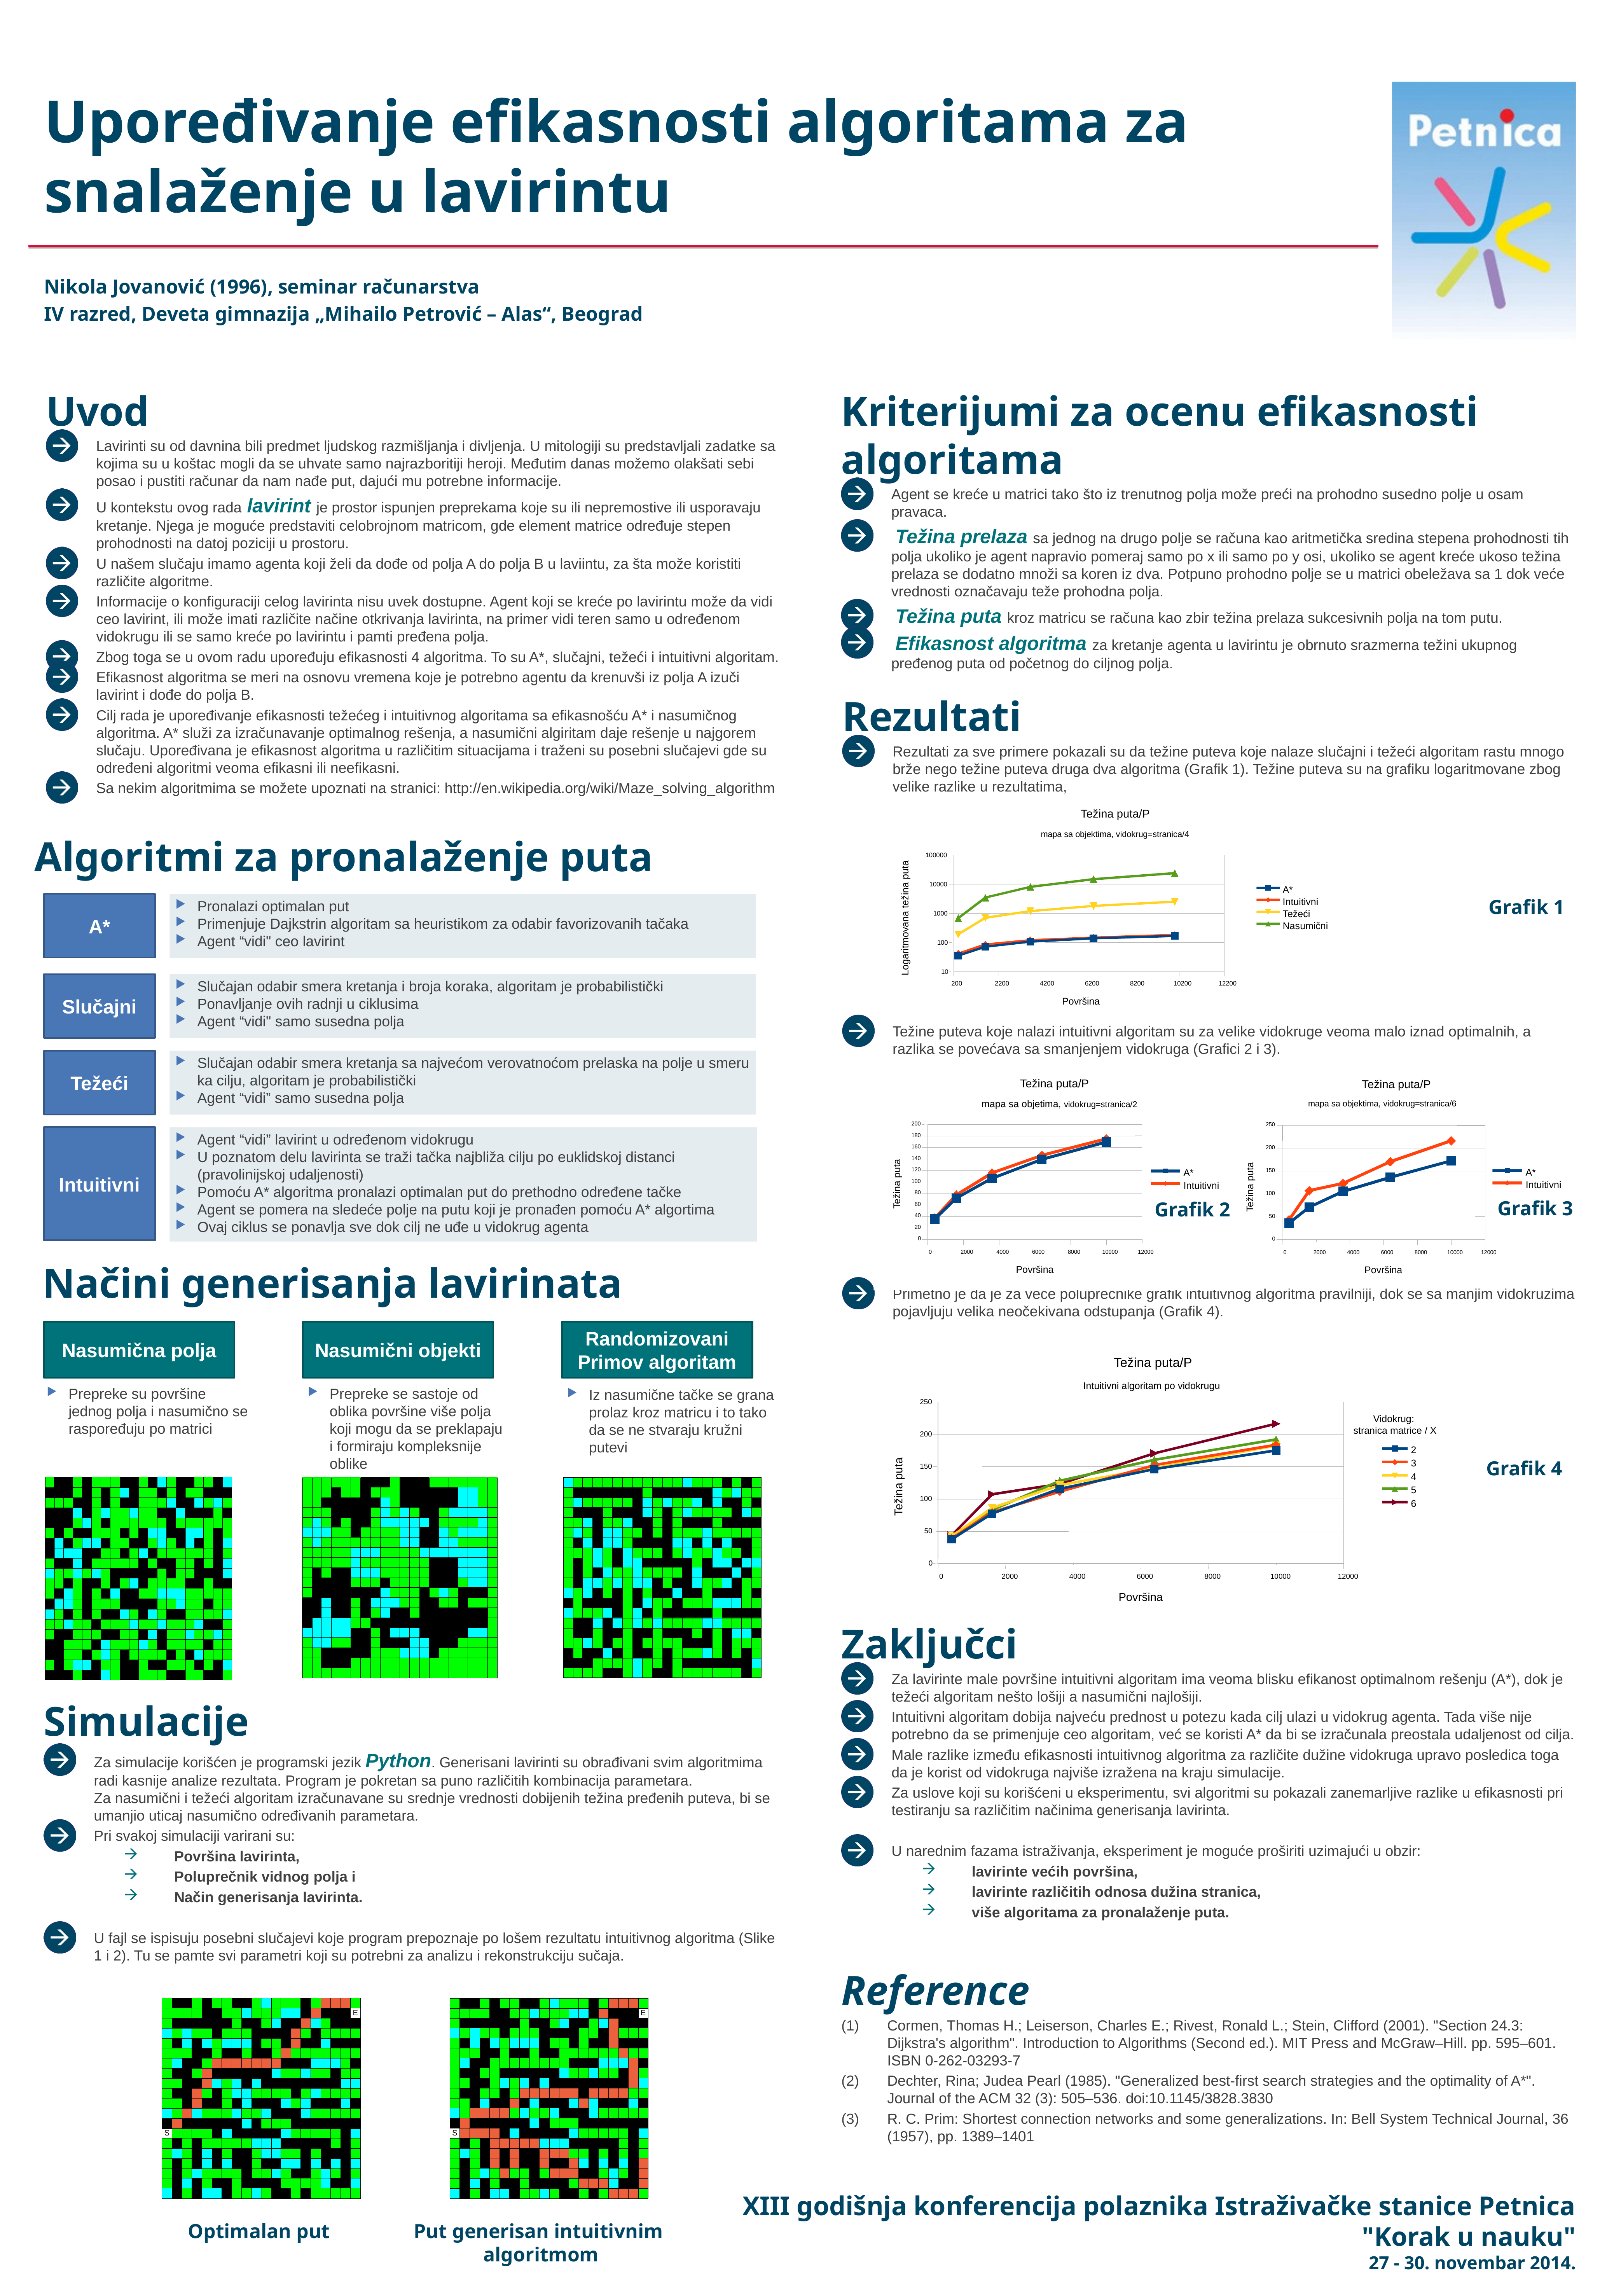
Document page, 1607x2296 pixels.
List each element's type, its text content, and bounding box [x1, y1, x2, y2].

picture [860, 645, 873, 659]
picture [848, 607, 866, 623]
text_box 10 [941, 968, 948, 976]
text_box 12000 [1138, 1248, 1154, 1255]
picture [62, 1819, 76, 1833]
picture [65, 603, 78, 617]
text_box Intuitivni [1282, 895, 1319, 907]
picture [65, 507, 78, 521]
text_box 100 [937, 938, 948, 947]
text_box [875, 1340, 1426, 1610]
text_box 10000 [929, 880, 948, 888]
picture [861, 1033, 875, 1047]
text_box Put generisan intuitivnim algoritmom [408, 2216, 674, 2268]
text_box A* [1282, 884, 1293, 895]
text_box Simulacije Za simulacije korišćen je programski jezik Python. Generisani lavirinti su obrađivani svim algoritmima radi kasnije analize rezultata. Program je pokretan sa puno različitih kombinacija parametara. Za nasumični i težeći algoritam izračunavane su srednje vrednosti dobijenih težina pređenih puteva, bi se umanjio uticaj nasumično određivanih parametara. Pri svakoj simulaciji varirani su: Površina lavirinta, Poluprečnik vidnog polja i Način generisanja lavirinta. U fajl se ispisuju posebni slučajevi koje program prepoznaje po lošem rezultatu intuitivnog algoritma (Slike 1 i 2). Tu se pamte svi parametri koji su potrebni za analizu i rekonstrukciju sučaja. [44, 1695, 778, 1969]
text_box 200 [951, 979, 962, 987]
text_box Slučajni [44, 974, 155, 1038]
text_box 12000 [1481, 1248, 1497, 1256]
text_box 200 [1266, 1144, 1275, 1151]
text_box Zaključci Za lavirinte male površine intuitivni algoritam ima veoma blisku efikanost optimalnom rešenju (A*), dok je težeći algoritam nešto lošiji a nasumični najlošiji. Intuitivni algoritam dobija najveću prednost u potezu kada cilj ulazi u vidokrug agenta. Tada više nije potrebno da se primenjuje ceo algoritam, već se koristi A* da bi se izračunala preostala udaljenost od cilja. Male razlike između efikasnosti intuitivnog algoritma za različite dužine vidokruga upravo posledica toga da je korist od vidokruga najviše izražena na kraju simulacije. Za uslove koji su korišćeni u eksperimentu, svi algoritmi su pokazali zanemarljive razlike u efikasnosti pri testiranju sa različitim načinima generisanja lavirinta. U narednim fazama istraživanja, eksperiment je moguće proširiti uzimajući u obzir: lavirinte većih površina, lavirinte različitih odnosa dužina stranica, više algoritama za pronalaženje puta. [841, 1618, 1576, 1959]
picture [450, 1998, 651, 2200]
picture [860, 1757, 873, 1770]
picture [859, 599, 873, 612]
text_box Agent “vidi” lavirint u određenom vidokrugu U poznatom delu lavirinta se traži tačka najbliža cilju po euklidskoj distanci (pravolinijskoj udaljenosti) Pomoću A* algoritma pronalazi optimalan put do prethodno određene tačke Agent se pomera na sledeće polje na putu koji je pronađen pomoću A* algortima Ovaj ciklus se ponavlja sve dok cilj ne uđe u vidokrug agenta [169, 1127, 757, 1242]
text_box 2000 [1001, 1571, 1018, 1581]
picture [861, 735, 875, 748]
text_box 6200 [1085, 979, 1100, 987]
text_box 10000 [1102, 1248, 1118, 1255]
text_box Rezultati Rezultati za sve primere pokazali su da težine puteva koje nalaze slučajni i težeći algoritam rastu mnogo brže nego težine puteva druga dva algoritma (Grafik 1). Težine puteva su na grafiku logaritmovane zbog velike razlike u rezultatima, Težine puteva koje nalazi intuitivni algoritam su za velike vidokruge veoma malo iznad optimalnih, a razlika se povećava sa smanjenjem vidokruga (Grafici 2 i 3). Primetno je da je za veće poluprečnike grafik intuitivnog algoritma pravilniji, dok se sa manjim vidokruzima pojavljuju velika neočekivana odstupanja (Grafik 4). [842, 691, 1577, 1268]
picture [848, 1784, 865, 1800]
text_box 180 [911, 1131, 921, 1139]
picture [859, 1834, 873, 1847]
picture [75, 659, 78, 674]
picture [63, 1940, 76, 1954]
text_box 50 [924, 1526, 933, 1535]
text_box Logaritmovana težina puta [898, 860, 910, 976]
text_box Prepreke se sastoje od oblika površine više polja koji mogu da se preklapaju i formiraju kompleksnije oblike [302, 1381, 515, 1506]
text_box 200 [911, 1120, 921, 1127]
picture [53, 648, 70, 661]
text_box Grafik 4 [1480, 1453, 1568, 1482]
picture [848, 1746, 866, 1762]
picture [849, 1023, 866, 1039]
picture [45, 1477, 235, 1681]
picture [860, 538, 873, 552]
text_box Algoritmi za pronalaženje puta [298, 854, 306, 867]
text_box Uvod Lavirinti su od davnina bili predmet ljudskog razmišljanja i divljenja. U mitologiji su predstavljali zadatke sa kojima su u koštac mogli da se uhvate samo najrazboritiji heroji. Međutim danas možemo olakšati sebi posao i pustiti računar da nam nađe put, dajući mu potrebne informacije. U kontekstu ovog rada lavirint je prostor ispunjen preprekama koje su ili nepremostive ili usporavaju kretanje. Njega je moguće predstaviti celobrojnom matricom, gde element matrice određuje stepen prohodnosti na datoj poziciji u prostoru. U našem slučaju imamo agenta koji želi da dođe od polja A do polja B u laviintu, za šta može koristiti različite algoritme. Informacije o konfiguraciji celog lavirinta nisu uvek dostupne. Agent koji se kreće po lavirintu može da vidi ceo lavirint, ili može imati različite načine otkrivanja lavirinta, na primer vidi teren samo u određenom vidokrugu ili se samo kreće po lavirintu i pamti pređena polja. Zbog toga se u ovom radu upoređuju efikasnosti 4 algoritma. To su A*, slučajni, težeći i intuitivni algoritam. Efikasnost algoritma se meri na osnovu vremena koje je potrebno agentu da krenuvši iz polja A izuči lavirint i dođe do polja B. Cilj rada je upoređivanje efikasnosti težećeg i intuitivnog algoritama sa efikasnošću A* i nasumičnog algoritma. A* služi za izračunavanje optimalnog rešenja, a nasumični algiritam daje rešenje u najgorem slučaju. Upoređivana je efikasnost algoritma u različitim situacijama i traženi su posebni slučajevi gde su određeni algoritmi veoma efikasni ili neefikasni. Sa nekim algoritmima se možete upoznati na stranici: http://en.wikipedia.org/wiki/Maze_solving_algorithm [46, 385, 781, 854]
text_box 100 [1266, 1189, 1275, 1197]
text_box 140 [911, 1154, 921, 1162]
text_box A* [1185, 1170, 1188, 1173]
text_box 4000 [1347, 1248, 1360, 1256]
picture [62, 1921, 76, 1934]
text_box 40 [914, 1212, 921, 1219]
picture [65, 448, 78, 462]
picture [63, 1838, 76, 1852]
text_box A* [1527, 1170, 1530, 1173]
picture [848, 528, 866, 543]
picture [64, 640, 78, 654]
picture [842, 735, 857, 750]
text_box Kriterijumi za ocenu efikasnosti algoritama Agent se kreće u matrici tako što iz trenutnog polja može preći na prohodno susedno polje u osam pravaca. Težina prelaza sa jednog na drugo polje se računa kao aritmetička sredina stepena prohodnosti tih polja ukoliko je agent napravio pomeraj samo po x ili samo po y osi, ukoliko se agent kreće ukoso težina prelaza se dodatno množi sa koren iz dva. Potpuno prohodno polje se u matrici obeležava sa 1 dok veće vrednosti označavaju teže prohodna polja. Težina puta kroz matricu se računa kao zbir težina prelaza sukcesivnih polja na tom putu. Efikasnost algoritma za kretanje agenta u lavirintu je obrnuto srazmerna težini ukupnog pređenog puta od početnog do ciljnog polja. [841, 385, 1576, 700]
text_box Algoritmi za pronalaženje puta [339, 854, 349, 867]
picture [866, 618, 873, 640]
picture [842, 1277, 857, 1292]
text_box Vidokrug: stranica matrice / X [1353, 1413, 1437, 1436]
text_box mapa sa objektima, vidokrug=stranica/6 [1308, 1098, 1489, 1109]
picture [53, 669, 70, 685]
picture [44, 1837, 57, 1852]
picture [53, 593, 70, 609]
text_box 2000 [961, 1248, 973, 1255]
text_box 50 [1269, 1212, 1275, 1220]
picture [64, 771, 78, 785]
picture [860, 496, 873, 510]
picture [162, 1998, 363, 2200]
picture [842, 1295, 856, 1309]
text_box Težina puta/P [1081, 806, 1150, 820]
picture [46, 448, 59, 462]
text_box Optimalan put [182, 2216, 336, 2245]
text_box 200 [920, 1429, 933, 1438]
text_box 6000 [1381, 1248, 1394, 1256]
text_box Reference (1) Cormen, Thomas H.; Leiserson, Charles E.; Rivest, Ronald L.; Stein, Clifford (2001). "Section 24.3: Dijkstra's algorithm". Introduction to Algorithms (Second ed.). MIT Press and McGraw–Hill. pp. 595–601. ISBN 0-262-03293-7 (2) Dechter, Rina; Judea Pearl (1985). "Generalized best-first search strategies and the optimality of A*". Journal of the ACM 32 (3): 505–536. doi:10.1145/3828.3830 (3) R. C. Prim: Shortest connection networks and some generalizations. In: Bell System Technical Journal, 36 (1957), pp. 1389–1401 [841, 1965, 1576, 2164]
picture [860, 1795, 873, 1808]
picture [563, 1477, 765, 1680]
text_box 8200 [1130, 979, 1145, 987]
picture [63, 1762, 76, 1776]
text_box 12000 [1338, 1571, 1359, 1581]
picture [46, 488, 61, 503]
picture [859, 1776, 873, 1789]
picture [841, 477, 856, 492]
picture [859, 1738, 873, 1751]
picture [841, 1738, 856, 1753]
text_box Površina [1062, 995, 1100, 1007]
text_box 0 [1272, 1235, 1275, 1242]
text_box A* [44, 894, 155, 958]
list Nikola Jovanović (1996), seminar računarstva IV razred, Deveta gimnazija „Mihailo Petrović – Alas“, Beograd [44, 274, 1392, 354]
picture [44, 1761, 57, 1776]
picture [53, 707, 70, 723]
picture [860, 1719, 873, 1732]
text_box Grafik 2 [1149, 1194, 1237, 1223]
text_box Težeći [1282, 907, 1310, 919]
picture [51, 1828, 68, 1843]
picture [51, 1930, 68, 1945]
picture [859, 477, 873, 491]
picture [62, 1743, 76, 1757]
text_box A* [1284, 887, 1287, 890]
text_box 4200 [1040, 979, 1055, 987]
picture [849, 743, 866, 759]
text_box 100000 [925, 851, 947, 859]
picture [861, 1296, 875, 1309]
picture [65, 679, 78, 693]
text_box 6000 [1137, 1571, 1153, 1581]
text_box 0 [1283, 1248, 1287, 1256]
text_box Površina [1016, 1263, 1054, 1275]
text_box Randomizovani Primov algoritam [562, 1321, 753, 1378]
picture [859, 519, 873, 533]
picture [44, 1939, 57, 1954]
picture [841, 537, 854, 552]
picture [53, 555, 70, 571]
text_box Prepreke su površine jednog polja i nasumično se raspoređuju po matrici [41, 1381, 255, 1474]
text_box 0 [939, 1571, 943, 1581]
text_box 120 [911, 1166, 921, 1173]
text_box Nasumična polja [44, 1321, 234, 1378]
text_box 2000 [1313, 1248, 1326, 1256]
text_box 100 [911, 1177, 921, 1185]
text_box 0 [918, 1235, 921, 1242]
text_box Načini generisanja lavirinata [37, 1255, 628, 1309]
picture [46, 603, 59, 617]
picture [46, 698, 61, 713]
text_box mapa sa objektima, vidokrug=stranica/4 [1041, 828, 1190, 839]
text_box 2200 [995, 979, 1010, 987]
picture [65, 566, 78, 579]
picture [859, 1700, 873, 1713]
picture [46, 429, 61, 444]
picture [46, 659, 50, 675]
picture [848, 1670, 866, 1686]
picture [859, 1662, 873, 1676]
picture [64, 429, 78, 443]
text_box 3 [1411, 1457, 1417, 1469]
text_box Nasumični [1282, 919, 1328, 931]
picture [64, 488, 78, 502]
picture [46, 547, 61, 561]
text_box Površina [1364, 1263, 1403, 1276]
text_box Pronalazi optimalan put Primenjuje Dajkstrin algoritam sa heuristikom za odabir favorizovanih tačaka Agent “vidi" ceo lavirint [169, 894, 756, 958]
text_box 160 [911, 1143, 921, 1150]
picture [842, 1015, 857, 1029]
text_box 8000 [1204, 1571, 1221, 1581]
picture [64, 547, 78, 560]
picture [841, 1681, 854, 1695]
picture [860, 1853, 873, 1866]
text_box 5 [1411, 1483, 1417, 1496]
picture [841, 1756, 854, 1770]
text_box 0 [929, 1248, 932, 1255]
picture [46, 790, 59, 804]
picture [46, 679, 59, 693]
text_box Slučajan odabir smera kretanja sa najvećom verovatnoćom prelaska na polje u smeru ka cilju, algoritam je probabilistički Agent “vidi” samo susedna polja [169, 1050, 756, 1115]
text_box Algoritmi za pronalaženje puta [82, 854, 91, 867]
picture [51, 1752, 68, 1768]
picture [841, 1852, 854, 1866]
picture [53, 497, 70, 513]
title Upoređivanje efikasnosti algoritama za snalaženje u lavirintu [44, 111, 1392, 224]
text_box mapa sa objetima, vidokrug=stranica/2 [982, 1097, 1138, 1110]
picture [46, 640, 61, 655]
text_box Slučajan odabir smera kretanja i broja koraka, algoritam je probabilistički Ponavljanje ovih radnji u ciklusima Agent “vidi" samo susedna polja [169, 974, 756, 1038]
text_box 100 [920, 1494, 933, 1503]
text_box Intuitivni algoritam po vidokrugu [1083, 1379, 1221, 1391]
picture [841, 1834, 856, 1849]
picture [65, 790, 78, 804]
picture [841, 1794, 854, 1808]
picture [302, 1477, 501, 1680]
text_box Težina puta/P [1113, 1354, 1192, 1370]
text_box 6000 [1032, 1248, 1045, 1255]
picture [44, 1921, 58, 1936]
picture [65, 717, 78, 731]
text_box Algoritmi za pronalaženje puta [594, 854, 602, 867]
picture [848, 634, 866, 650]
picture [848, 486, 866, 502]
text_box Težina puta [890, 1159, 902, 1209]
text_box 8000 [1415, 1248, 1427, 1256]
text_box 80 [914, 1189, 921, 1196]
picture [860, 1681, 873, 1695]
text_box Površina [1118, 1590, 1163, 1604]
picture [861, 753, 875, 767]
picture [44, 1819, 58, 1834]
text_box 60 [914, 1200, 921, 1207]
text_box 150 [920, 1462, 933, 1471]
picture [46, 565, 59, 579]
picture [841, 599, 856, 613]
text_box 250 [920, 1397, 933, 1406]
picture [64, 698, 78, 712]
text_box Grafik 1 [1483, 892, 1570, 921]
picture [46, 717, 59, 731]
picture [46, 507, 59, 521]
picture [841, 1718, 854, 1732]
text_box 4 [1411, 1470, 1417, 1482]
text_box Iz nasumične tačke se grana prolaz kroz matricu i to tako da se ne stvaraju kružni putevi [561, 1382, 784, 1522]
text_box 12200 [1219, 979, 1237, 987]
text_box A* [1525, 1166, 1536, 1178]
text_box Algoritmi za pronalaženje puta [107, 854, 117, 867]
text_box 1000 [933, 909, 948, 917]
picture [842, 1033, 856, 1047]
text_box [873, 1064, 1564, 1290]
text_box A* [1183, 1166, 1194, 1178]
text_box [884, 794, 1329, 1018]
text_box Intuitivni [1183, 1179, 1233, 1191]
picture [53, 438, 70, 454]
text_box Težina puta [891, 1457, 905, 1516]
text_box 20 [914, 1223, 921, 1230]
picture [841, 617, 848, 641]
text_box Težina puta/P [1020, 1076, 1089, 1090]
picture [841, 1776, 856, 1790]
text_box Algoritmi za pronalaženje puta [568, 854, 577, 867]
picture [861, 1277, 873, 1287]
picture [841, 519, 856, 534]
picture [842, 753, 856, 767]
picture [46, 771, 61, 786]
text_box 10000 [1270, 1571, 1291, 1581]
picture [44, 1743, 58, 1758]
text_box 8000 [1068, 1248, 1081, 1255]
picture [848, 1709, 865, 1724]
text_box 10200 [1174, 979, 1192, 987]
text_box Intuitivni [44, 1127, 155, 1241]
picture [841, 1700, 856, 1714]
text_box 2 [1411, 1443, 1417, 1456]
picture [848, 1843, 865, 1858]
text_box 4000 [1069, 1571, 1086, 1581]
text_box Grafik 3 [1492, 1193, 1579, 1223]
text_box Intuitivni [1525, 1178, 1562, 1190]
picture [1392, 82, 1576, 344]
text_box Težina puta [1244, 1162, 1256, 1212]
text_box 10000 [1447, 1248, 1463, 1256]
text_box 6 [1411, 1497, 1417, 1509]
text_box 0 [928, 1559, 933, 1567]
picture [46, 585, 61, 599]
text_box Težina puta/P [1362, 1077, 1431, 1091]
picture [849, 1286, 866, 1301]
picture [841, 644, 854, 659]
text_box 250 [1266, 1121, 1275, 1128]
text_box Težeći [44, 1050, 155, 1115]
text_box 4000 [996, 1248, 1009, 1255]
text_box 150 [1266, 1166, 1275, 1174]
picture [841, 1662, 856, 1677]
text_box Nasumični objekti [303, 1321, 494, 1378]
picture [53, 780, 70, 795]
picture [841, 496, 854, 510]
picture [64, 585, 78, 598]
text_box Algoritmi za pronalaženje puta [29, 828, 659, 882]
picture [861, 1015, 875, 1028]
slide_number XIII godišnja konferencija polaznika Istraživačke stanice Petnica "Korak u nauku" 27 - 30. novembar 2014. [477, 2200, 1576, 2273]
